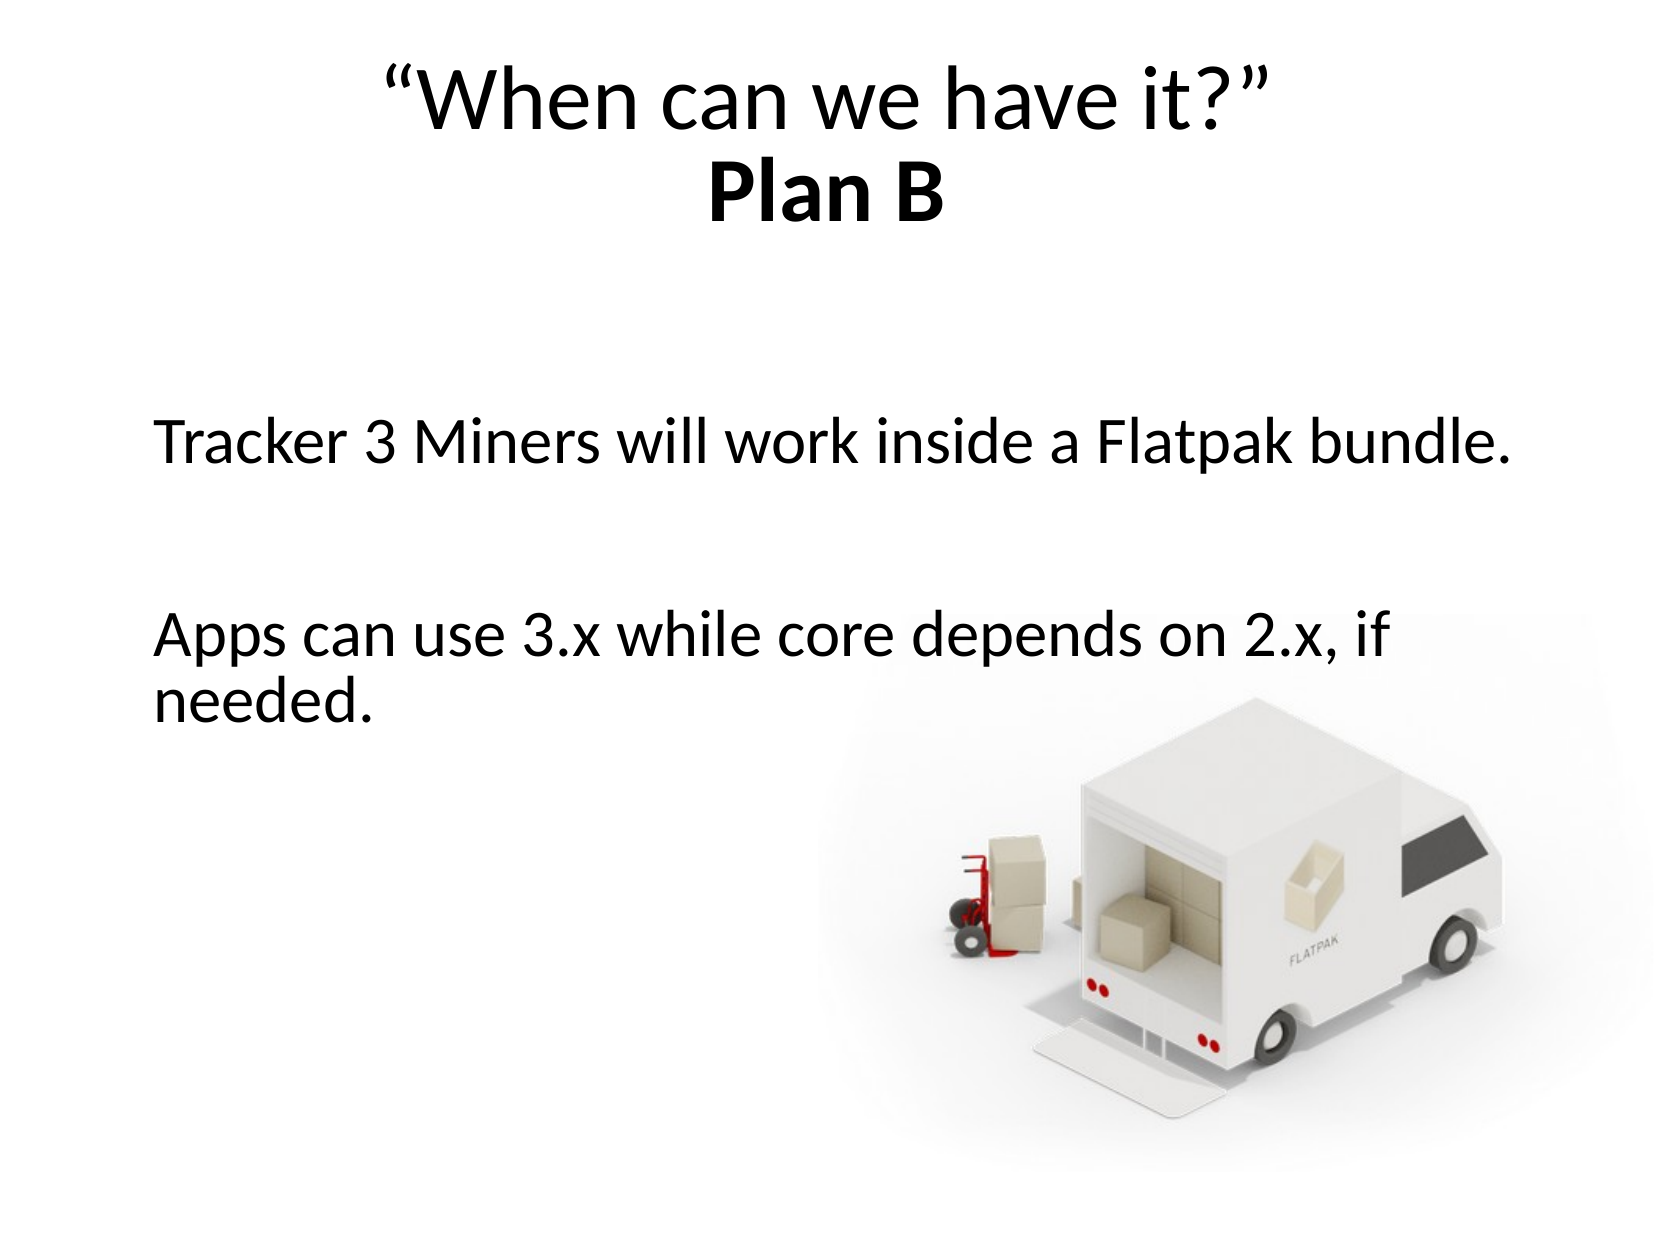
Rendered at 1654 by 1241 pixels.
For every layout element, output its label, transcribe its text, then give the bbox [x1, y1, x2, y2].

picture [818, 614, 1654, 1172]
title “When can we have it?” Plan B [82, 42, 1571, 264]
list Tracker 3 Miners will work inside a Flatpak bundle. Apps can use 3.x while core depends on 2.x, if needed. [82, 413, 1538, 1087]
